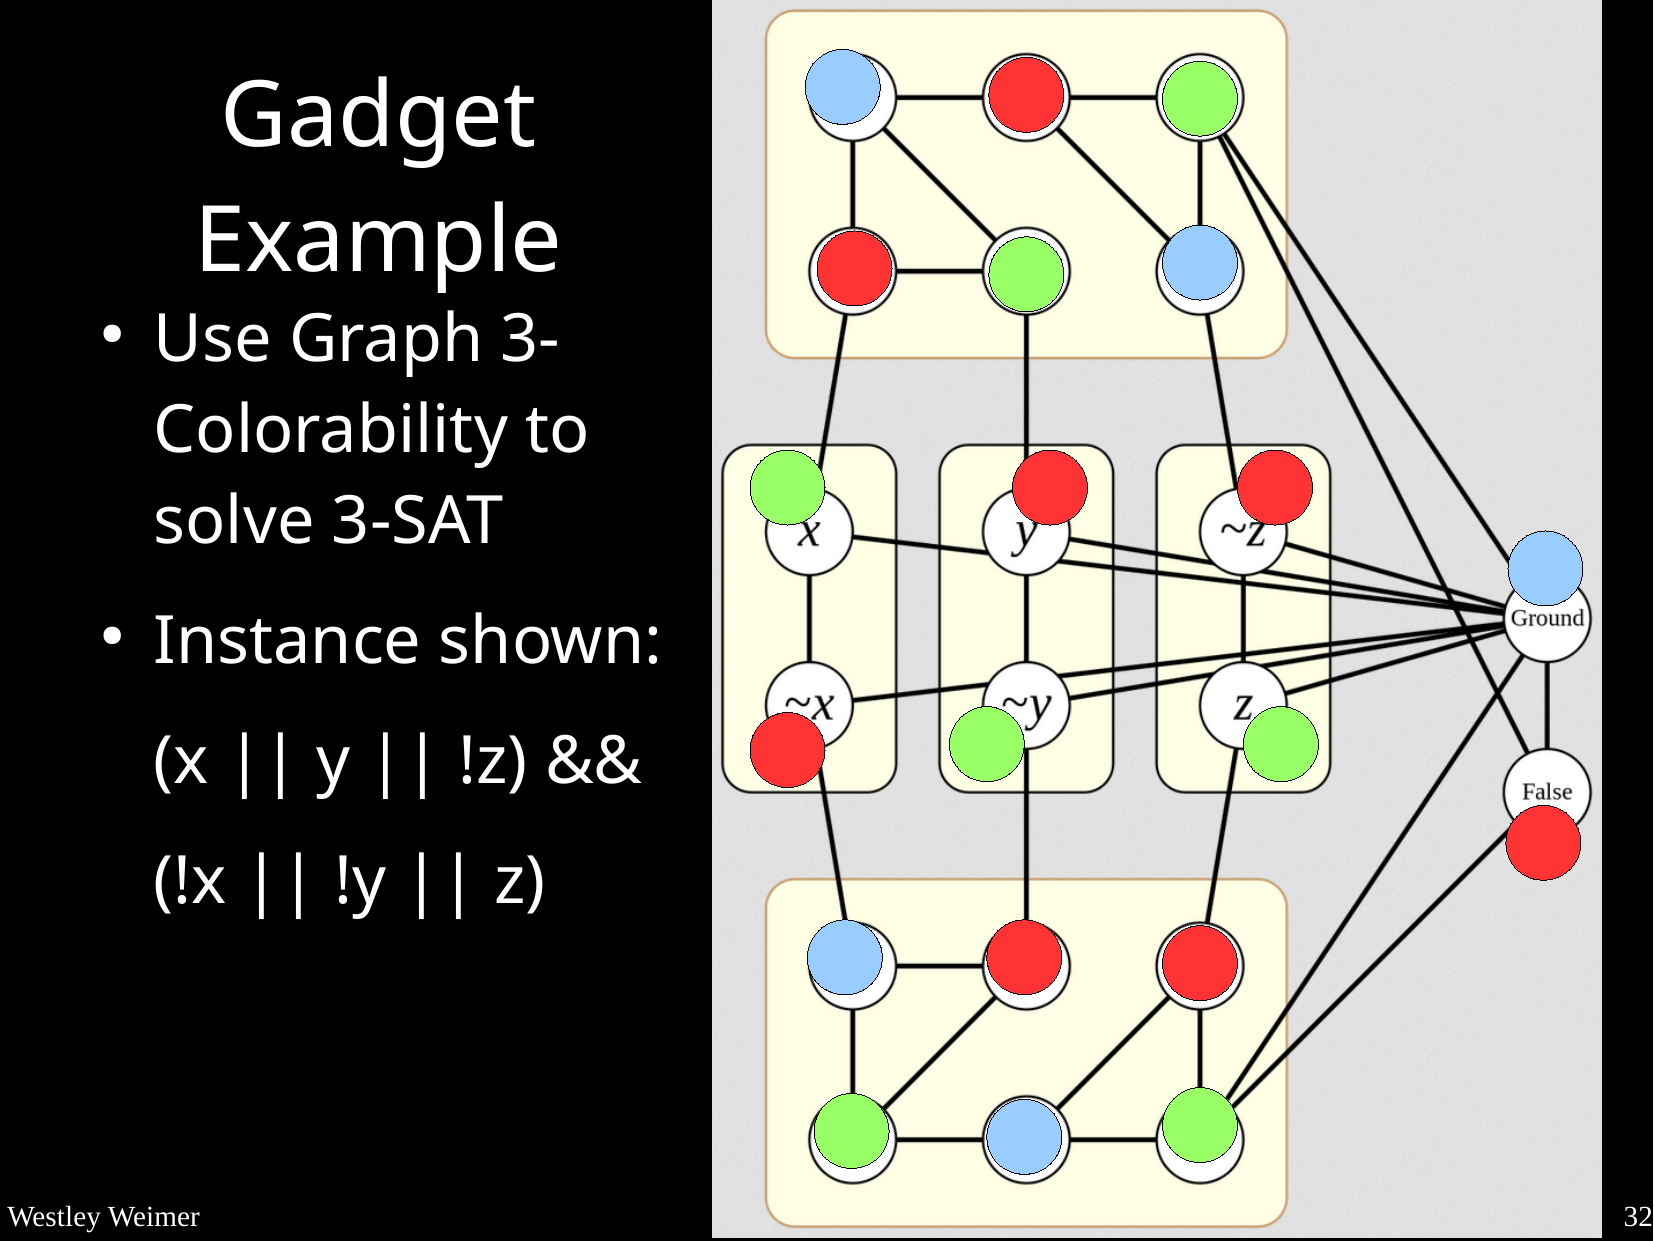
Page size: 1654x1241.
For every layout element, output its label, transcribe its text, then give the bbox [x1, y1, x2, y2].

text_box [988, 236, 1064, 312]
text_box [1012, 450, 1088, 526]
text_box [1243, 706, 1319, 782]
text_box [988, 57, 1064, 133]
text_box [986, 1099, 1062, 1175]
text_box [1505, 805, 1581, 881]
text_box [1162, 61, 1238, 137]
text_box [807, 919, 883, 995]
text_box [1507, 530, 1583, 606]
title Gadget Example [82, 46, 676, 290]
text_box [1162, 225, 1238, 301]
text_box [1162, 1087, 1238, 1163]
text_box [1162, 925, 1238, 1001]
picture [712, 0, 1602, 1238]
text_box [750, 450, 826, 526]
text_box [817, 230, 893, 306]
text_box [750, 712, 826, 788]
text_box [949, 706, 1025, 782]
text_box [986, 919, 1062, 995]
text_box [805, 49, 881, 125]
list Use Graph 3-Colorability to solve 3-SAT Instance shown: (x || y || !z) && (!x || !y || z) [82, 290, 676, 1109]
text_box [1237, 450, 1313, 526]
text_box [814, 1093, 890, 1169]
